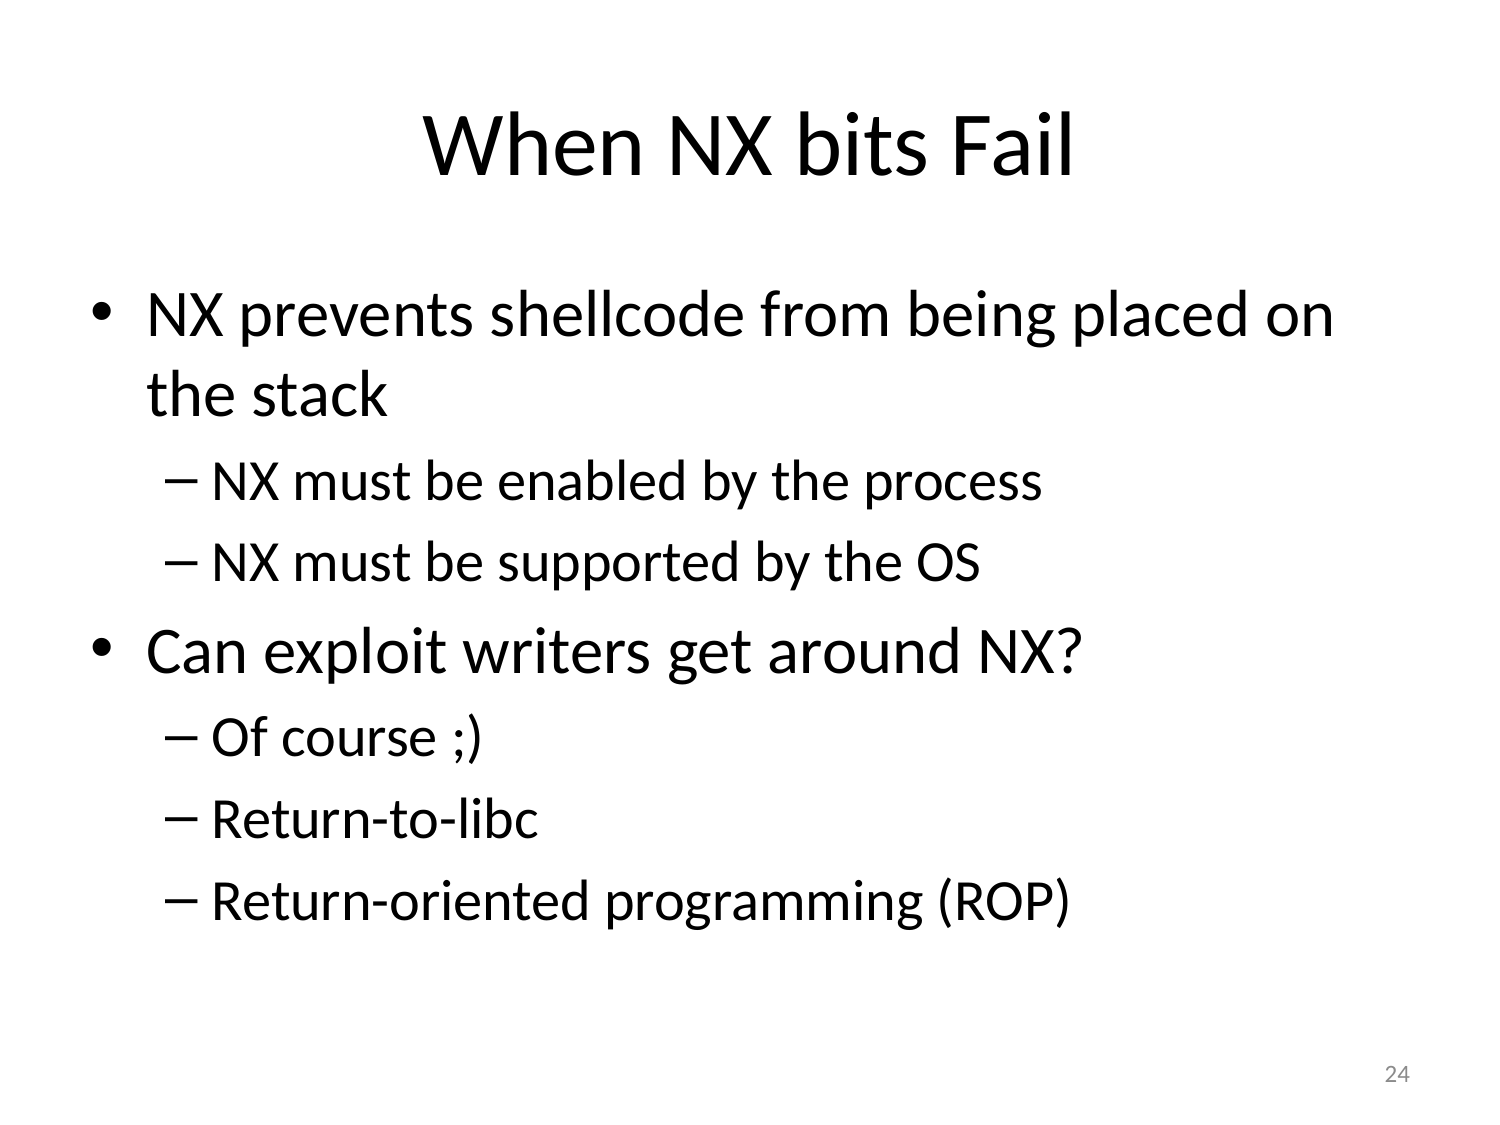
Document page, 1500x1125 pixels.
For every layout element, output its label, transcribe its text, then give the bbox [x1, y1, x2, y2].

title When NX bits Fail [75, 45, 1425, 233]
slide_number <number> [1074, 1042, 1425, 1103]
list NX prevents shellcode from being placed on the stack NX must be enabled by the process NX must be supported by the OS Can exploit writers get around NX? Of course ;) Return-to-libc Return-oriented programming (ROP) [75, 262, 1425, 1005]
